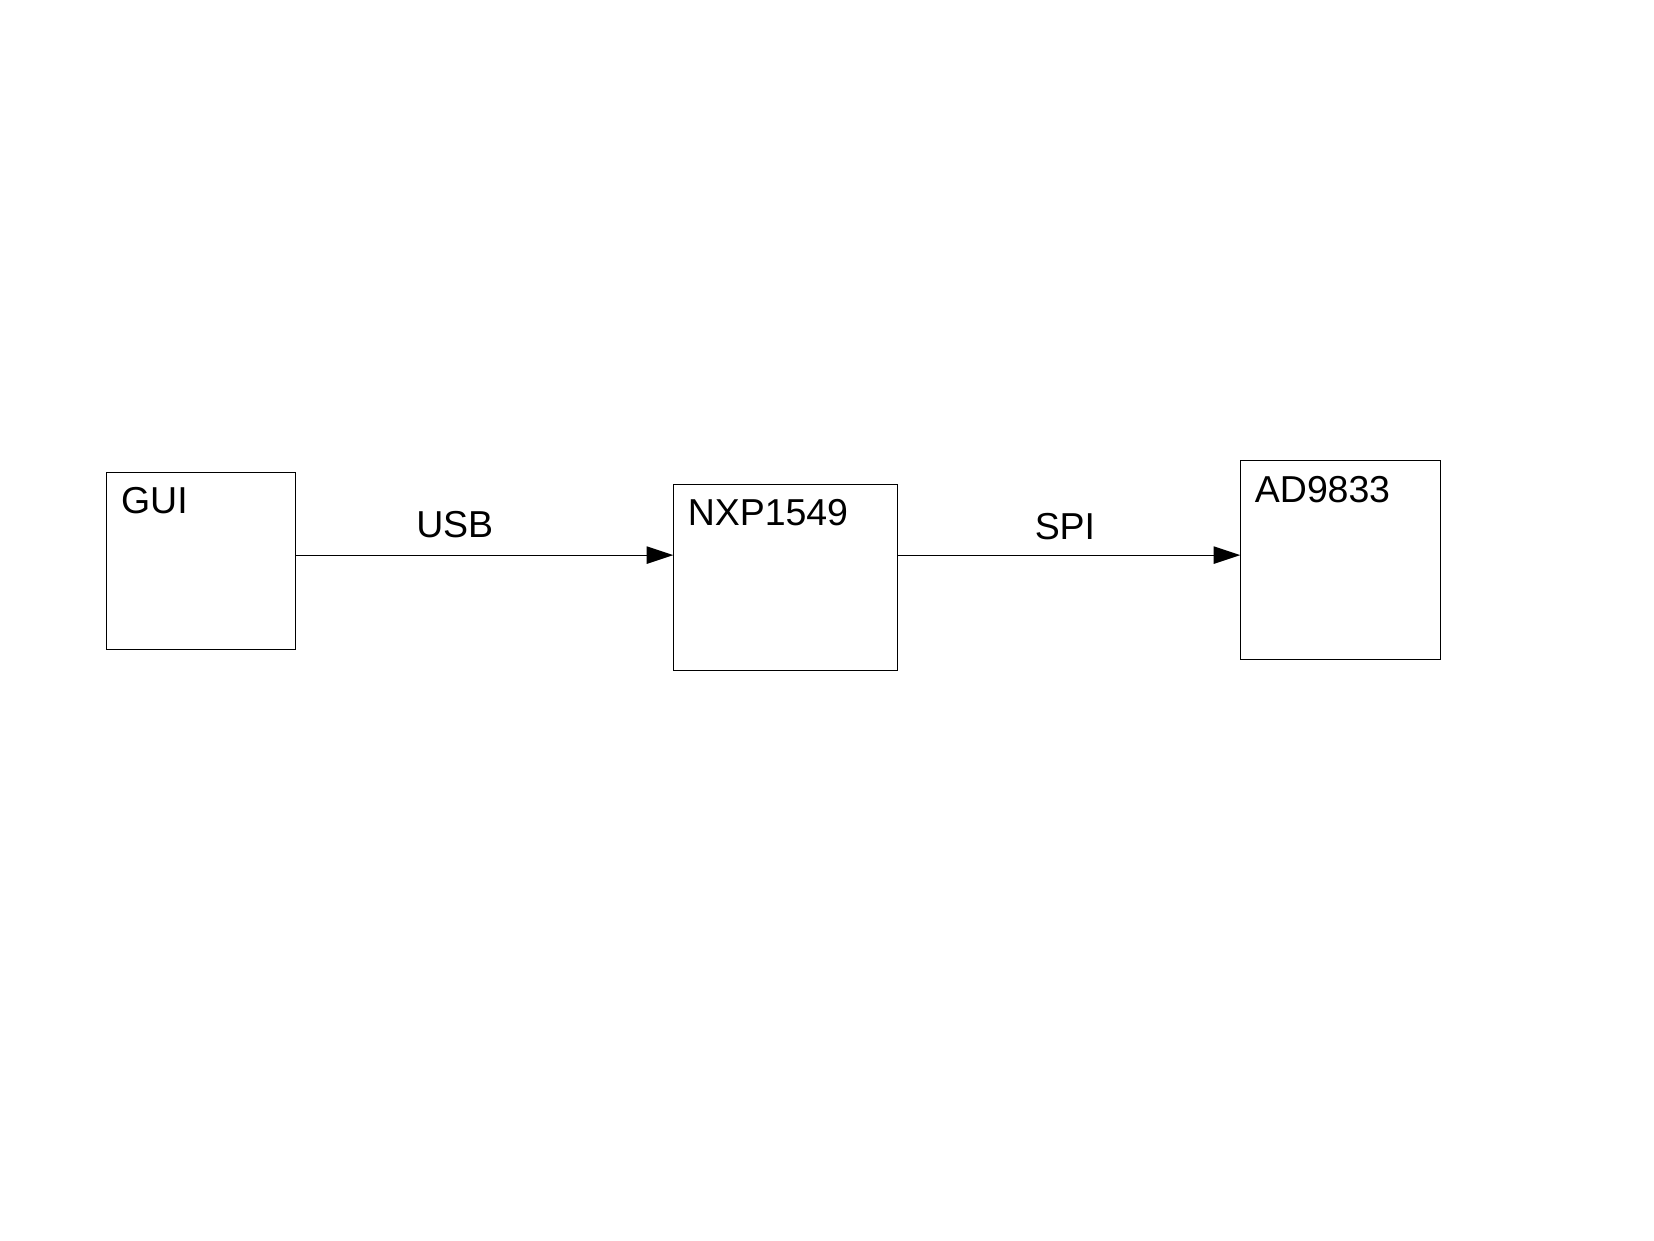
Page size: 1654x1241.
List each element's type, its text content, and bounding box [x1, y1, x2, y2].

text_box SPI [1020, 498, 1111, 556]
text_box AD9833 [1240, 460, 1441, 660]
text_box GUI [106, 472, 296, 650]
text_box USB [401, 496, 556, 553]
text_box NXP1549 [673, 484, 898, 671]
